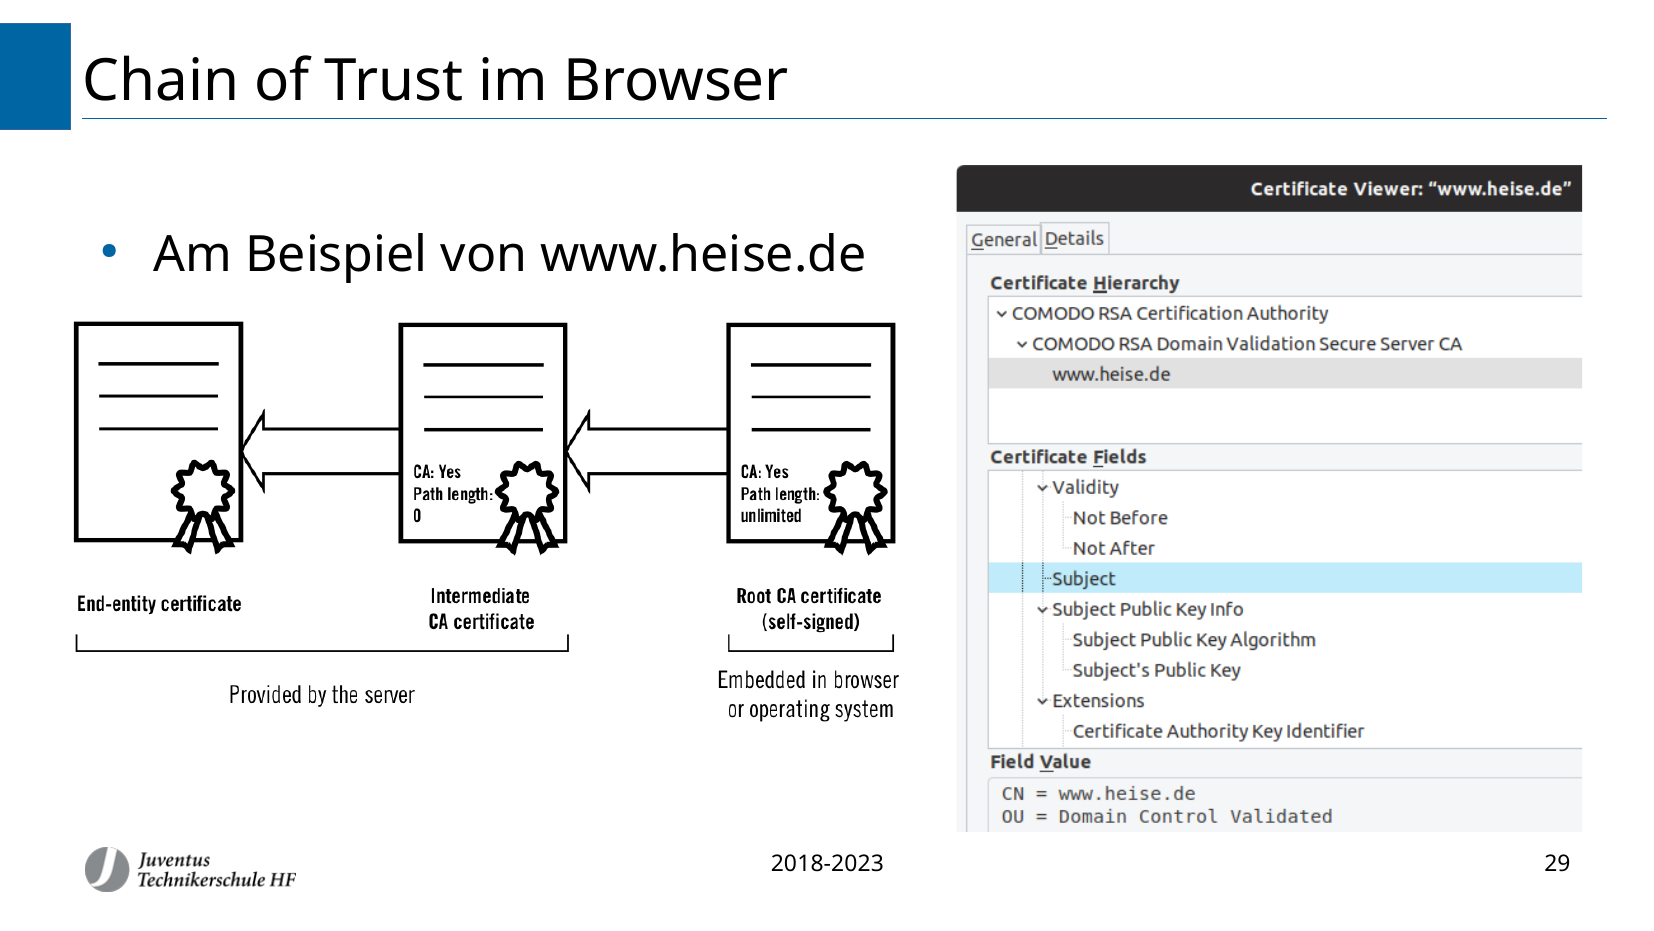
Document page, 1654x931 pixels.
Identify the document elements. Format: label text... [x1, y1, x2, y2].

title Chain of Trust im Browser [82, 37, 1571, 119]
picture [85, 847, 296, 892]
picture [55, 302, 907, 733]
picture [956, 165, 1583, 832]
list Am Beispiel von www.heise.de [82, 217, 956, 758]
